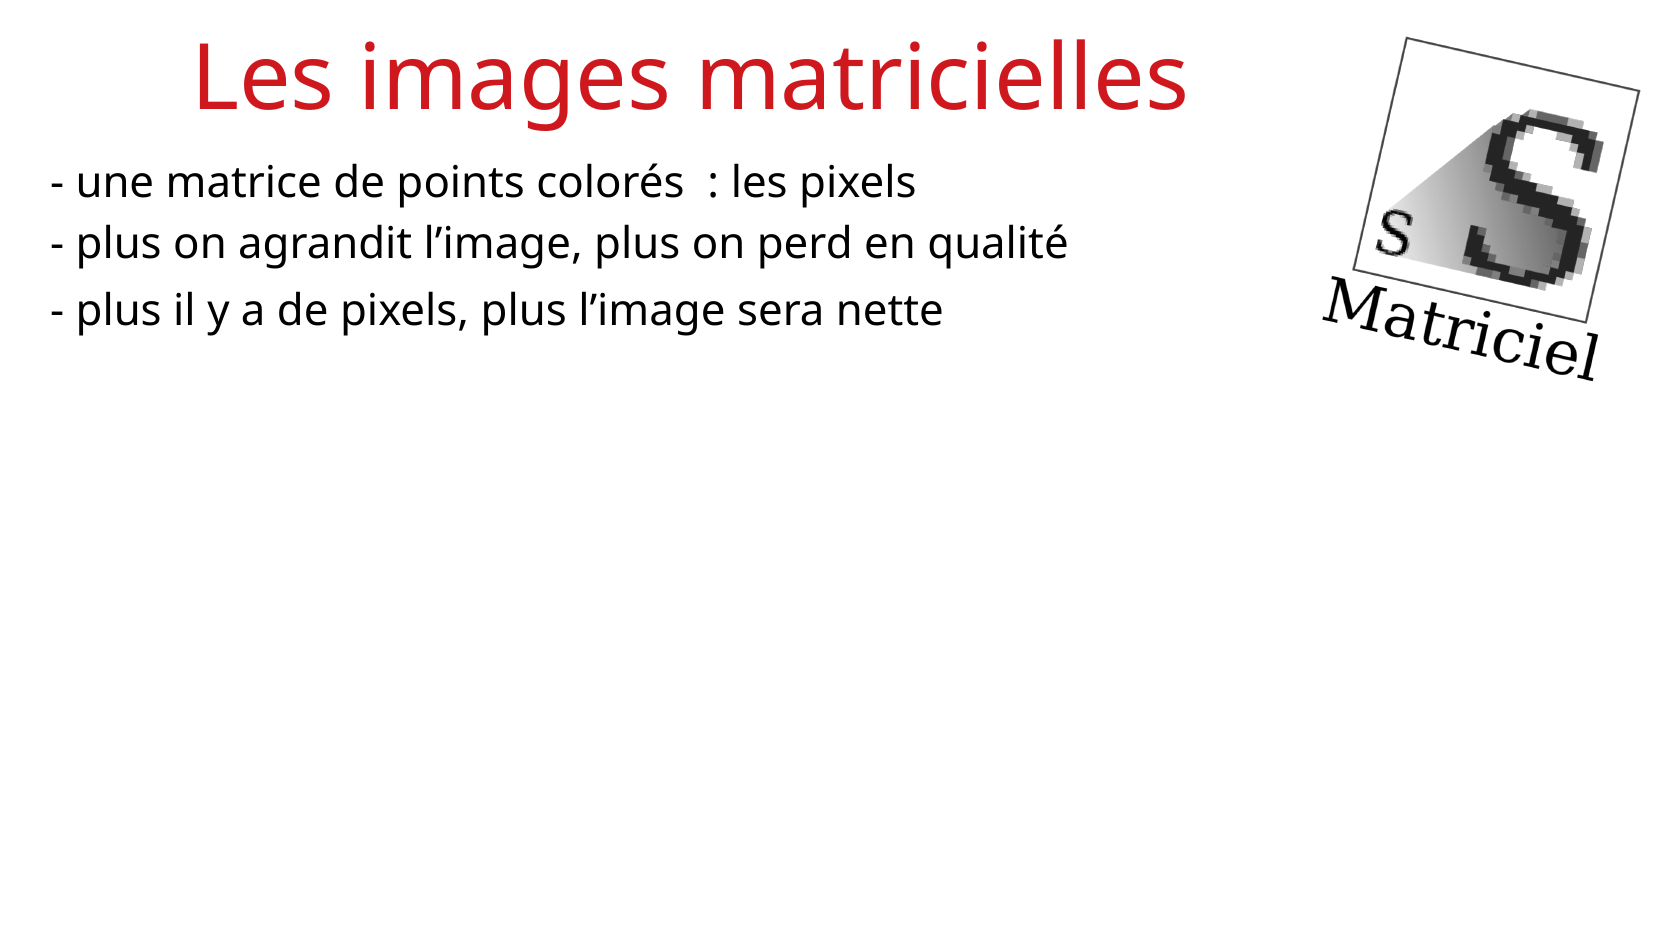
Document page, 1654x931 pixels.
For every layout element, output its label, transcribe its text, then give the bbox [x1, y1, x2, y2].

text_box - plus on agrandit l’image, plus on perd en qualité [35, 204, 1607, 272]
picture [1347, 0, 1654, 389]
text_box - une matrice de points colorés : les pixels [35, 142, 1630, 213]
text_box - plus il y a de pixels, plus l’image sera nette [35, 271, 1347, 339]
title Les images matricielles [29, 8, 1353, 140]
